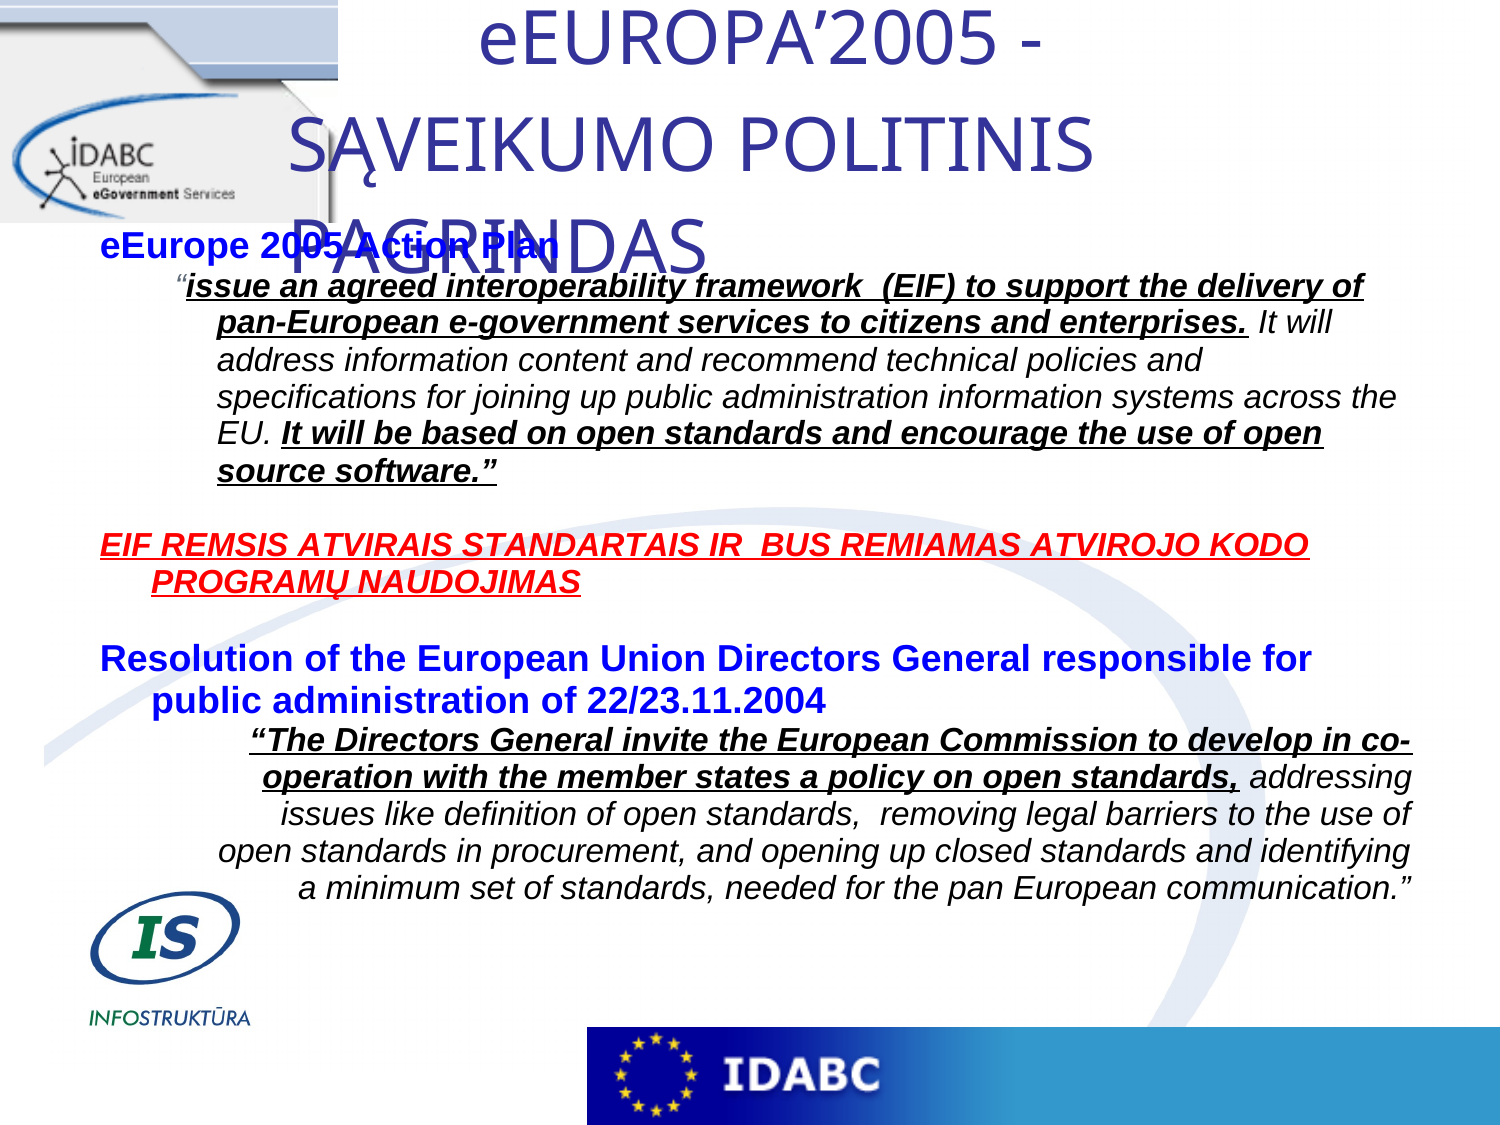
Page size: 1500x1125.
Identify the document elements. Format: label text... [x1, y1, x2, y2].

title eEUROPA’2005 - SĄVEIKUMO POLITINIS PAGRINDAS [287, 0, 1500, 277]
picture [0, 0, 1500, 1125]
list eEurope 2005 Action Plan “issue an agreed interoperability framework (EIF) to support the delivery of pan-European e-government services to citizens and enterprises. It will address information content and recommend technical policies and specifications for joining up public administration information systems across the EU. It will be based on open standards and encourage the use of open source software.” EIF REMSIS ATVIRAIS STANDARTAIS IR BUS REMIAMAS ATVIROJO KODO PROGRAMŲ NAUDOJIMAS Resolution of the European Union Directors General responsible for public administration of 22/23.11.2004 “The Directors General invite the European Commission to develop in co-operation with the member states a policy on open standards, addressing issues like definition of open standards, removing legal barriers to the use of open standards in procurement, and opening up closed standards and identifying a minimum set of standards, needed for the pan European communication.” [99, 224, 1413, 1052]
